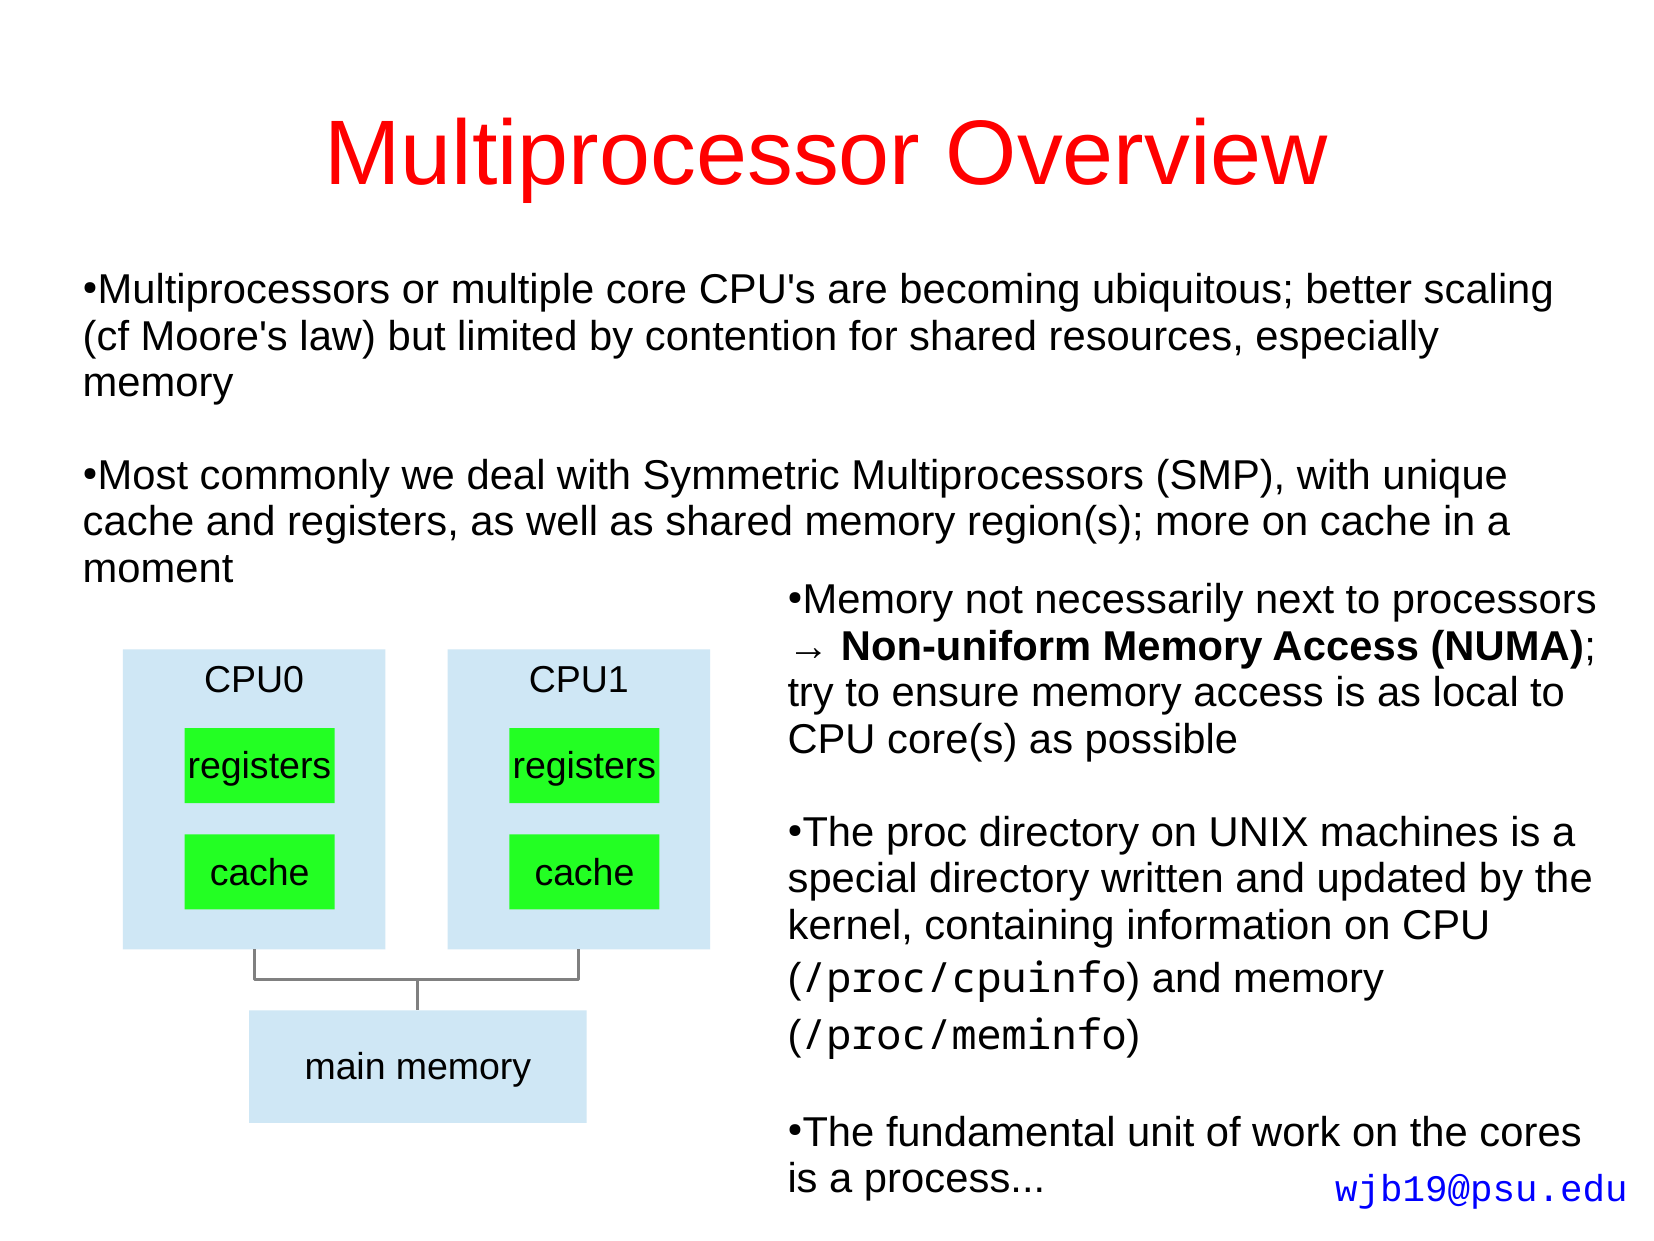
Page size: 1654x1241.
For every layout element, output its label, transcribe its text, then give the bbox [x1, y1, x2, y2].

subtitle Multiprocessors or multiple core CPU's are becoming ubiquitous; better scaling (cf Moore's law) but limited by contention for shared resources, especially memory Most commonly we deal with Symmetric Multiprocessors (SMP), with unique cache and registers, as well as shared memory region(s); more on cache in a moment [82, 219, 1571, 1038]
text_box CPU1 [447, 649, 711, 950]
text_box Memory not necessarily next to processors → Non-uniform Memory Access (NUMA); try to ensure memory access is as local to CPU core(s) as possible The proc directory on UNIX machines is a special directory written and updated by the kernel, containing information on CPU (/proc/cpuinfo) and memory (/proc/meminfo) The fundamental unit of work on the cores is a process... [787, 583, 1613, 1194]
title Multiprocessor Overview [82, 49, 1571, 219]
text_box registers [509, 728, 660, 804]
text_box CPU0 [122, 649, 386, 950]
text_box wjb19@psu.edu [1320, 1162, 1643, 1220]
text_box main memory [249, 1010, 587, 1123]
text_box cache [184, 834, 335, 910]
text_box cache [509, 834, 660, 910]
text_box registers [184, 728, 335, 804]
